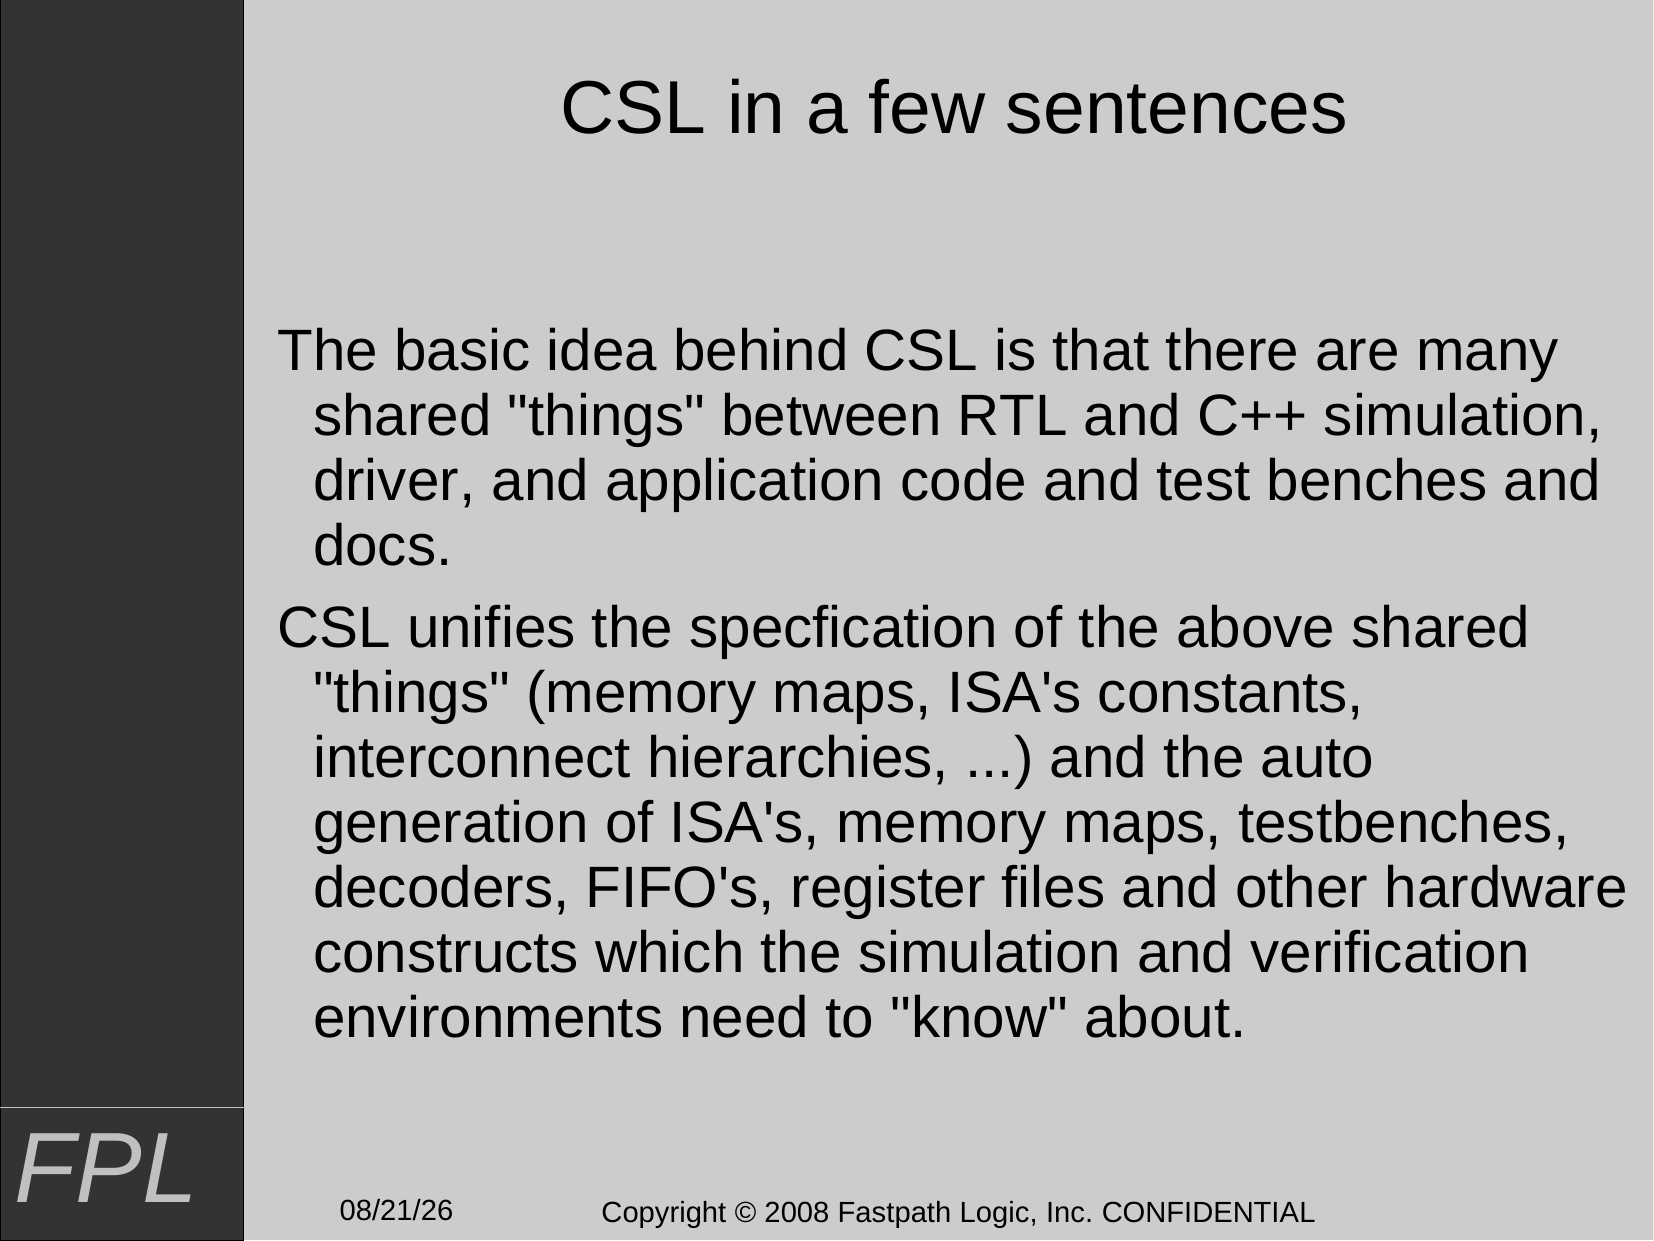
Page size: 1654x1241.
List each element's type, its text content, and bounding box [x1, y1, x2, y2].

subtitle The basic idea behind CSL is that there are many shared "things" between RTL and C++ simulation, driver, and application code and test benches and docs. CSL unifies the specfication of the above shared "things" (memory maps, ISA's constants, interconnect hierarchies, ...) and the auto generation of ISA's, memory maps, testbenches, decoders, FIFO's, register files and other hardware constructs which the simulation and verification environments need to "know" about. [242, 199, 1654, 1169]
title CSL in a few sentences [403, 0, 1506, 199]
